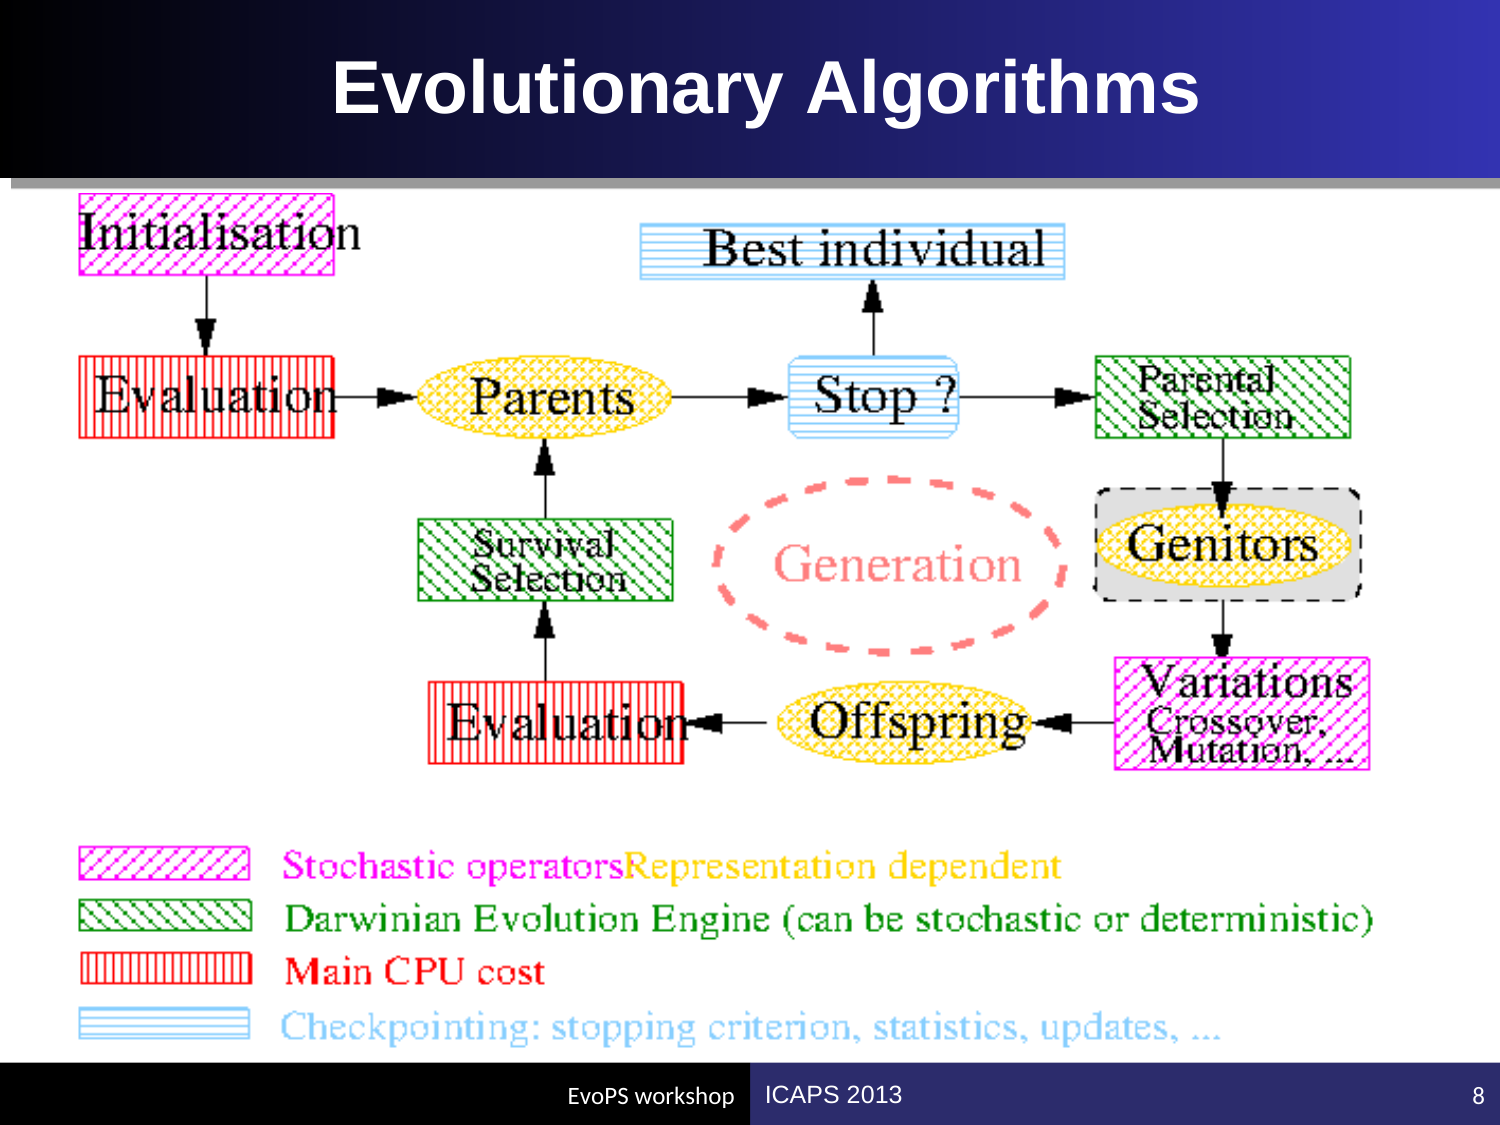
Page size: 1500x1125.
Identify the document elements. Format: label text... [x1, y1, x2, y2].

picture [77, 193, 1428, 1052]
text_box Evolutionary Algorithms [316, 31, 1317, 137]
